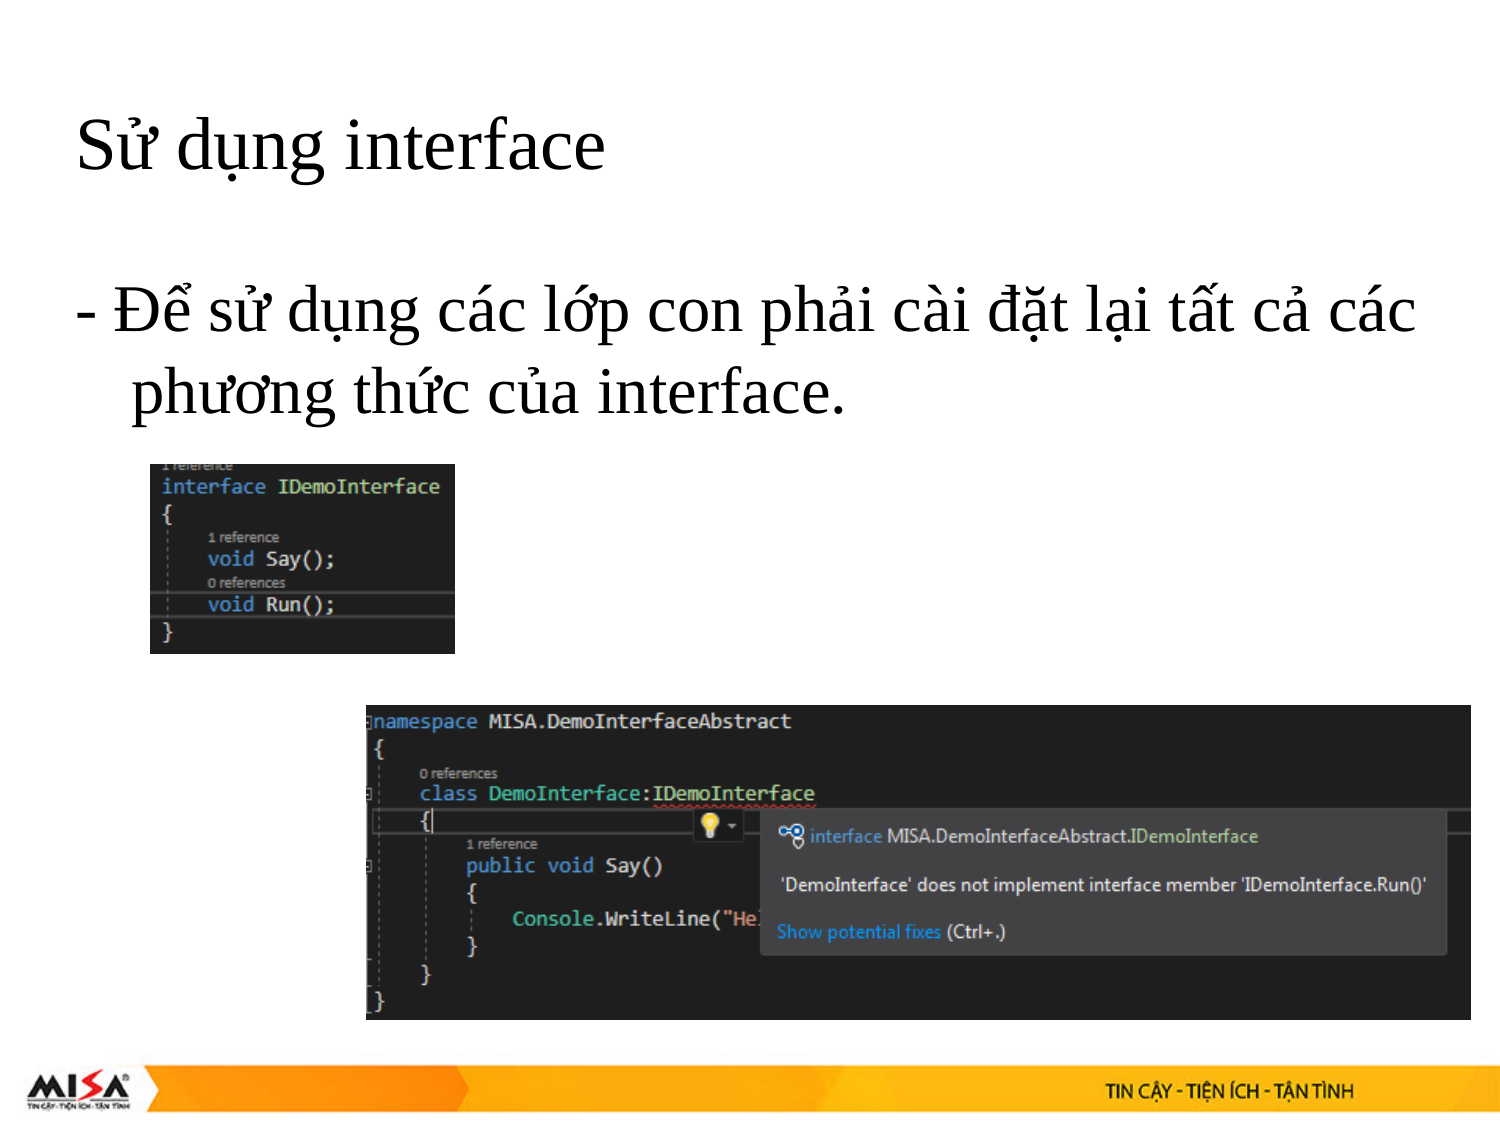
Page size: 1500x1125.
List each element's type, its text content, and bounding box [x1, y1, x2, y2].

list - Để sử dụng các lớp con phải cài đặt lại tất cả các phương thức của interface. [74, 263, 1425, 1005]
title Sử dụng interface [74, 44, 1425, 232]
picture [0, 0, 1500, 1125]
